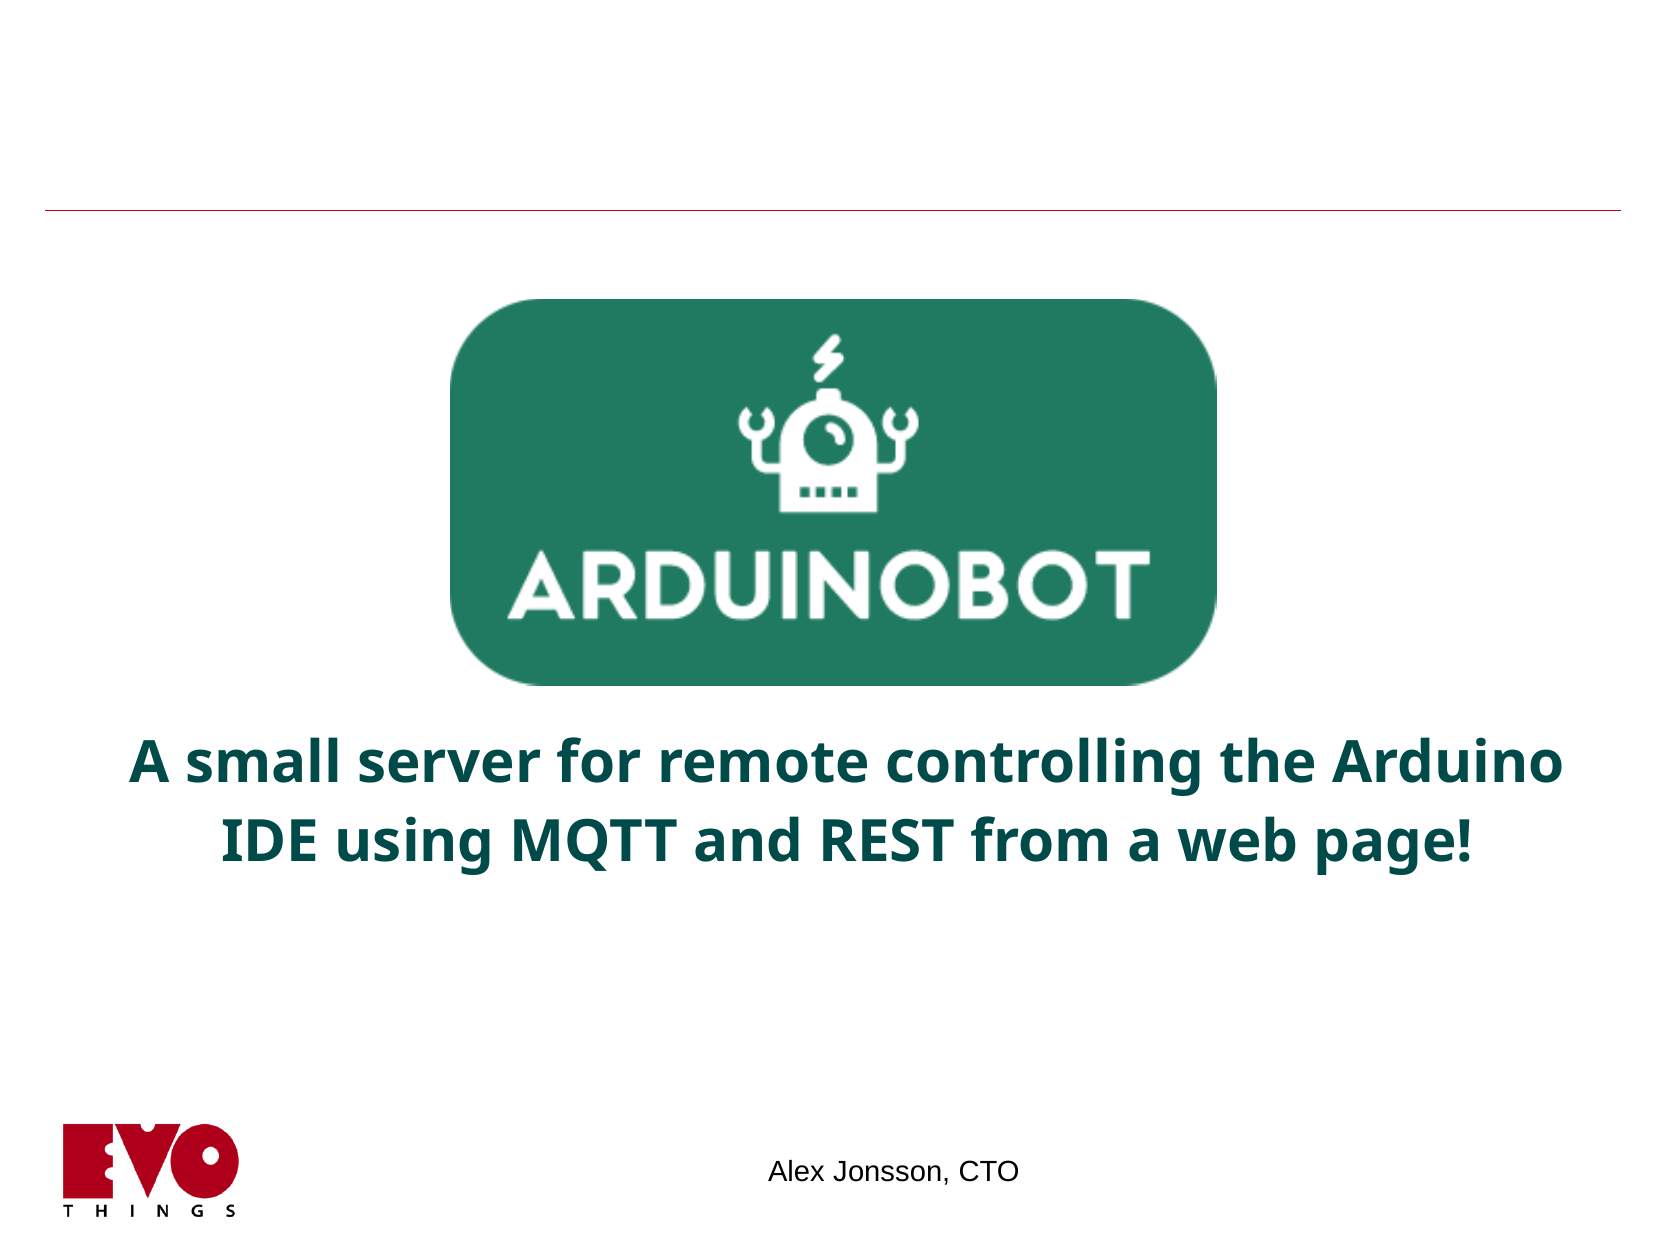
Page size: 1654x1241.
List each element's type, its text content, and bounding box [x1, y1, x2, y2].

picture [45, 1105, 256, 1241]
text_box A small server for remote controlling the Arduino IDE using MQTT and REST from a web page! [75, 712, 1621, 1036]
picture [450, 299, 1217, 686]
